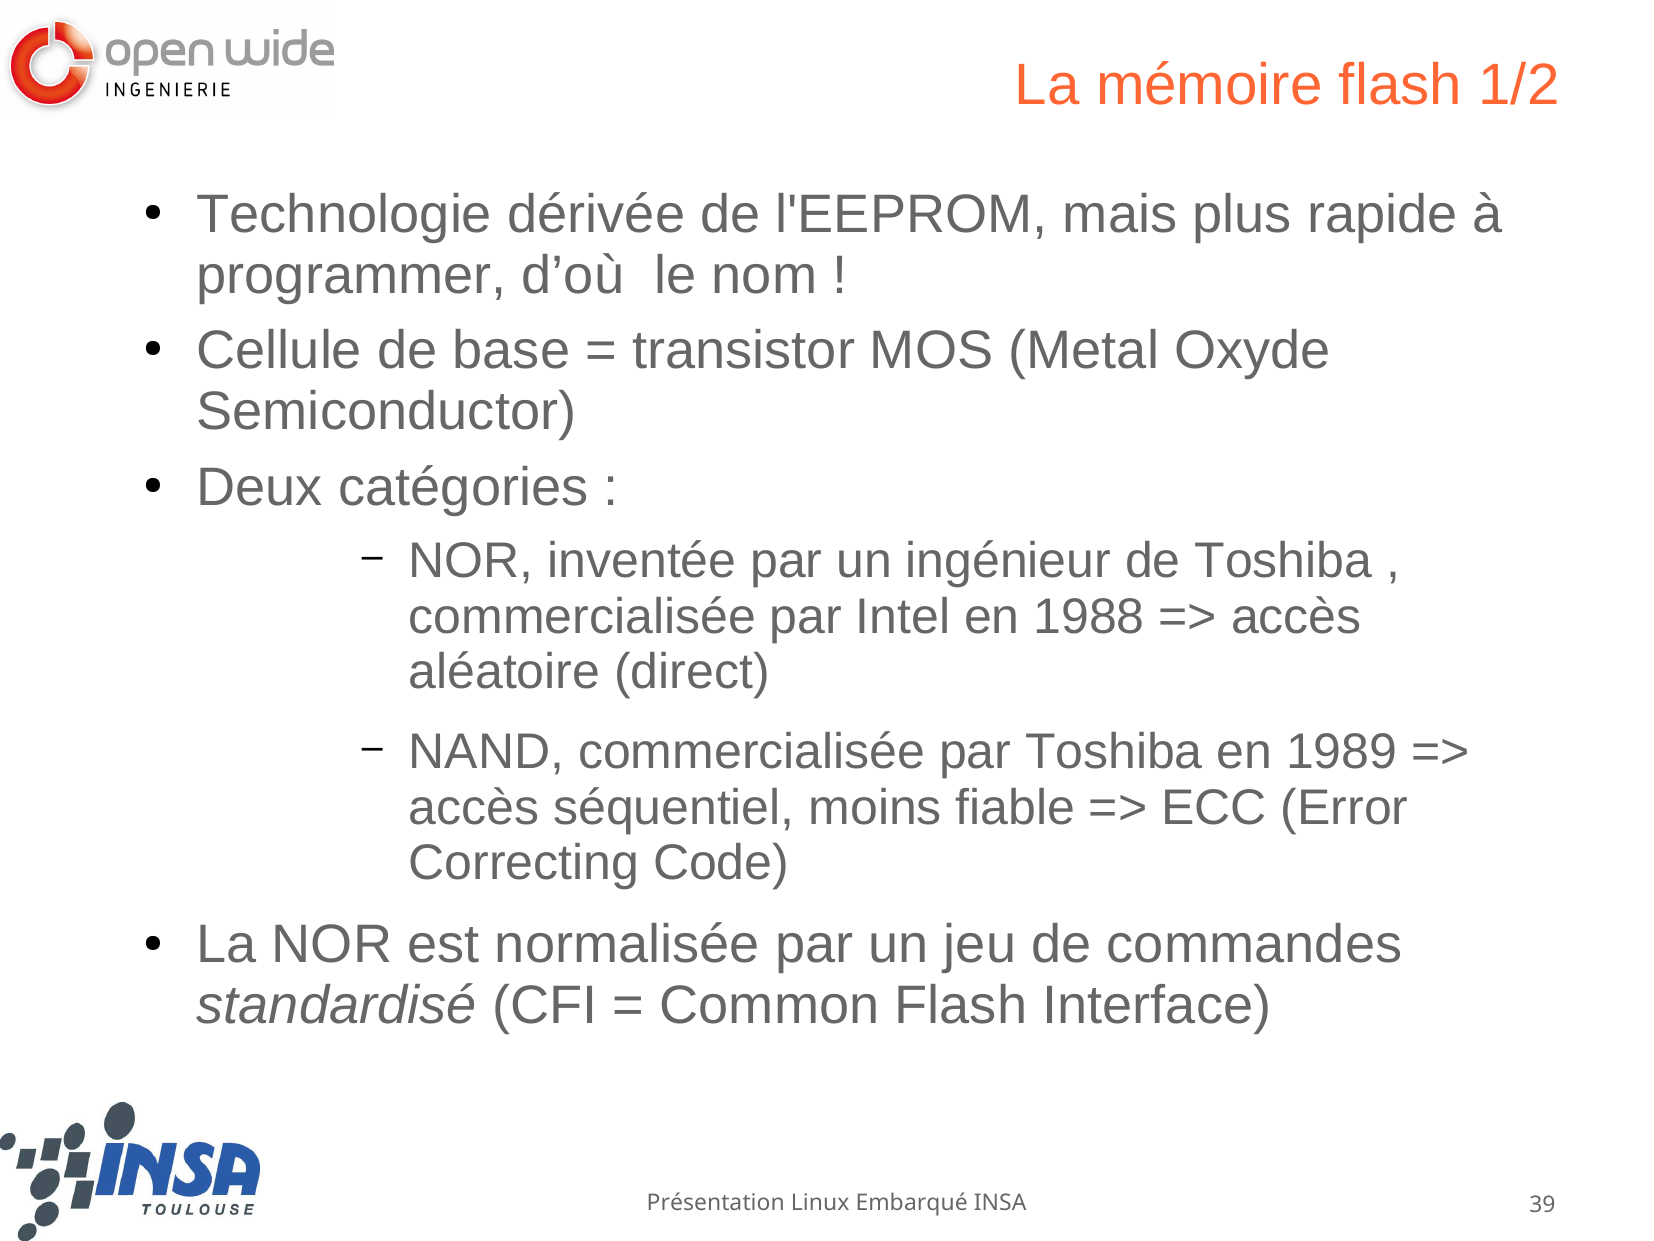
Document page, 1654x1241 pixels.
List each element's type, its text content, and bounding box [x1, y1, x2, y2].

picture [0, 0, 334, 119]
picture [0, 1102, 260, 1241]
list Technologie dérivée de l'EEPROM, mais plus rapide à programmer, d’où le nom ! Cellule de base = transistor MOS (Metal Oxyde Semiconductor) Deux catégories : NOR, inventée par un ingénieur de Toshiba , commercialisée par Intel en 1988 => accès aléatoire (direct) NAND, commercialisée par Toshiba en 1989 => accès séquentiel, moins fiable => ECC (Error Correcting Code) La NOR est normalisée par un jeu de commandes standardisé (CFI = Common Flash Interface) [125, 183, 1538, 1117]
title La mémoire flash 1/2 [602, 12, 1561, 157]
